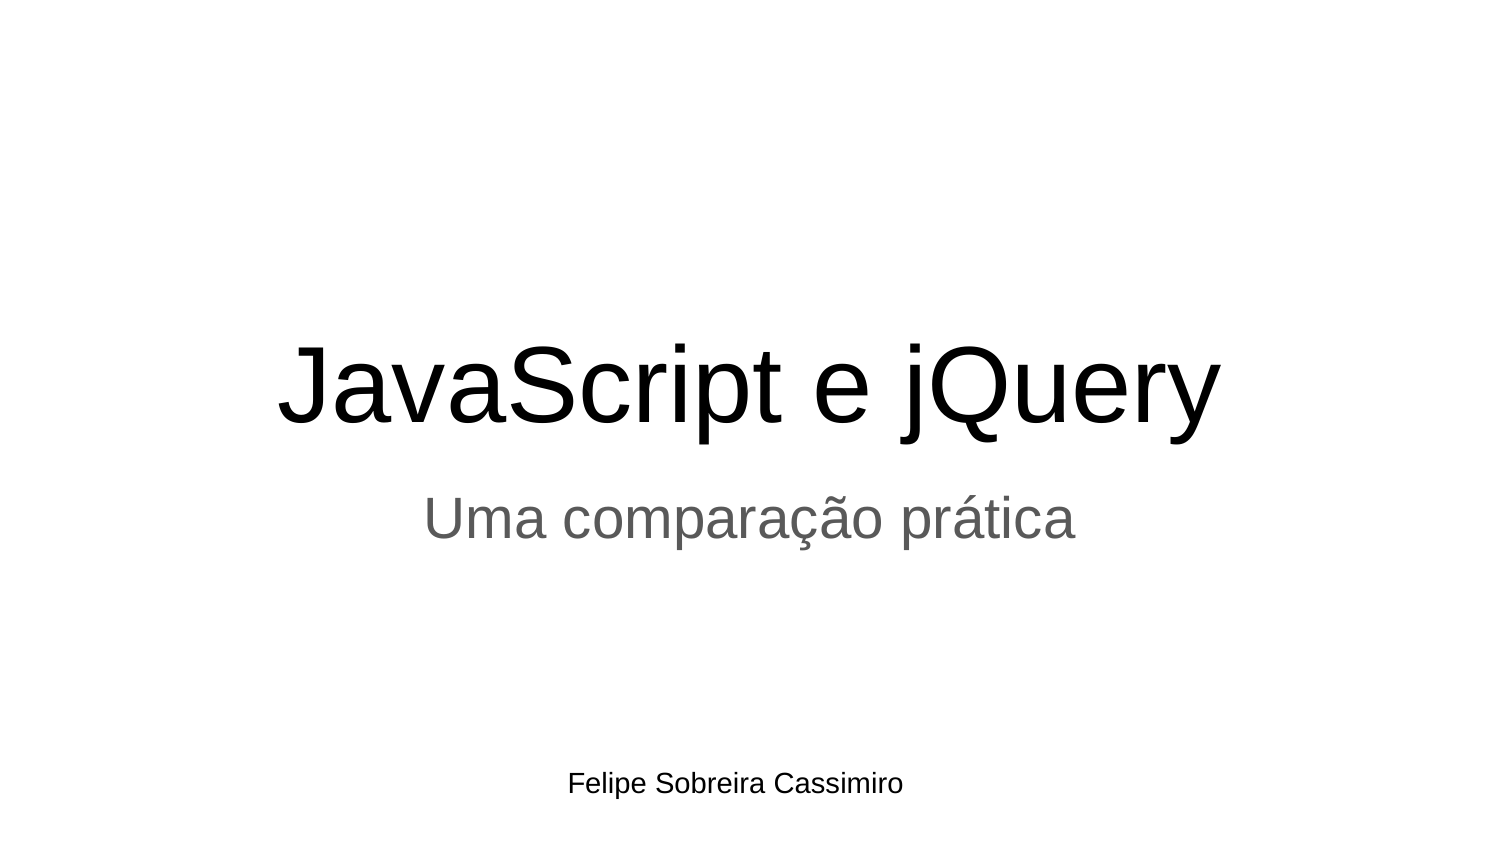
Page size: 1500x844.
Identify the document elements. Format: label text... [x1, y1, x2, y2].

text_box Felipe Sobreira Cassimiro [552, 749, 948, 827]
subtitle Uma comparação prática [51, 464, 1449, 595]
title JavaScript e jQuery [51, 122, 1449, 459]
